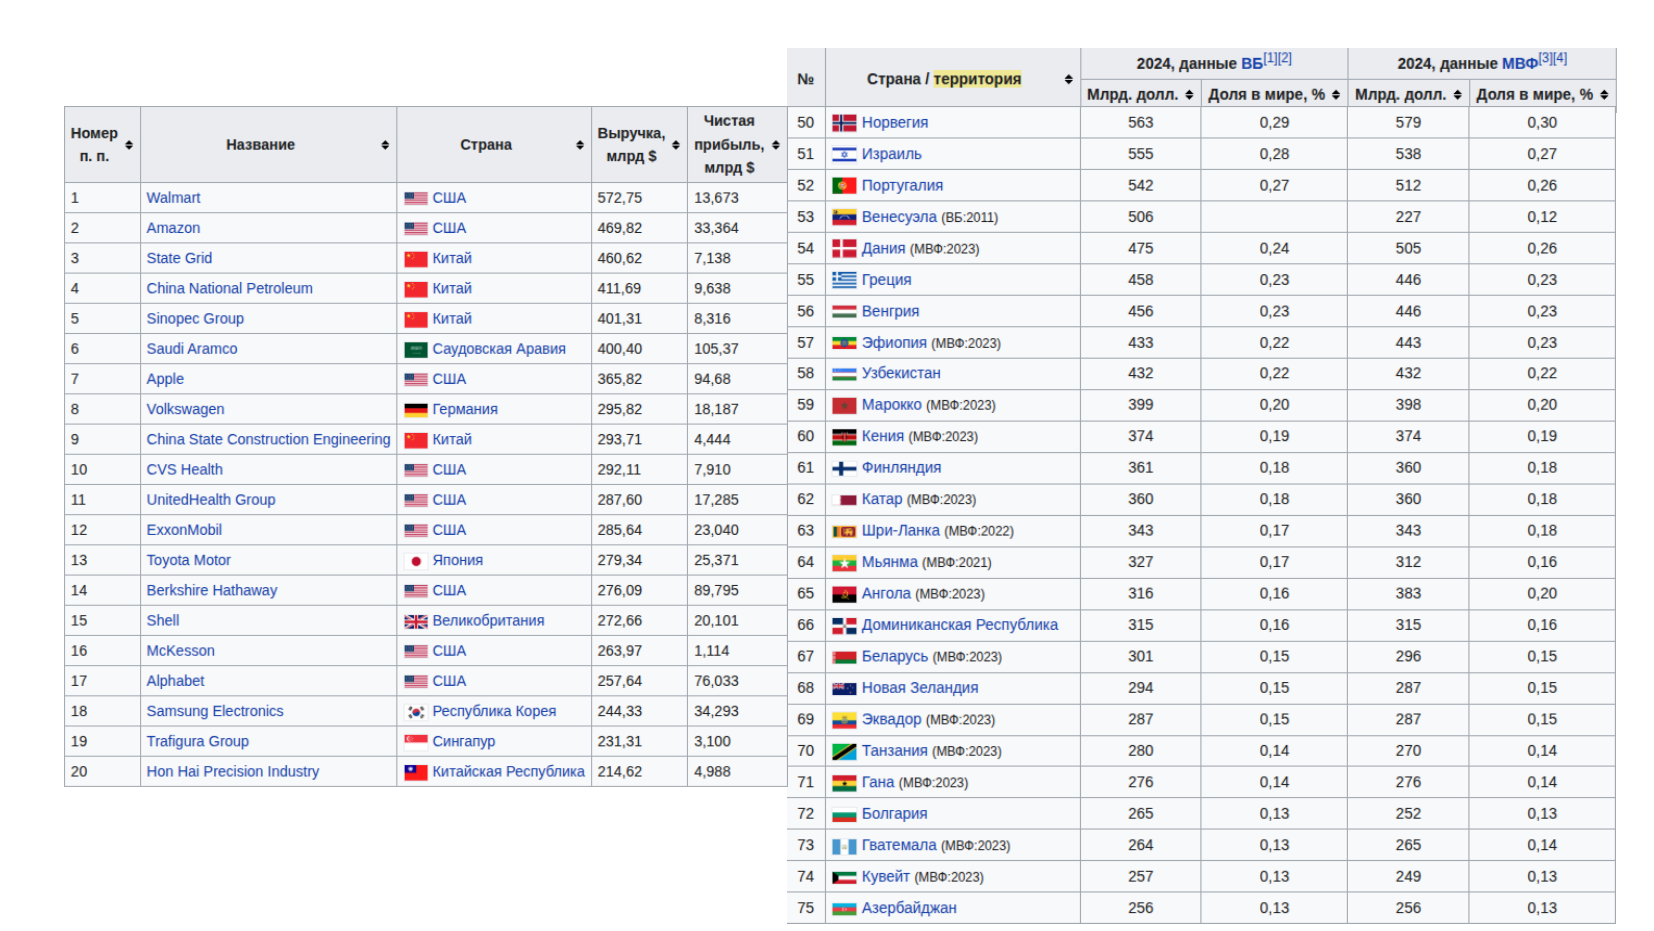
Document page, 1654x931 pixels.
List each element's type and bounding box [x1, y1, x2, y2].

picture [63, 48, 1618, 924]
